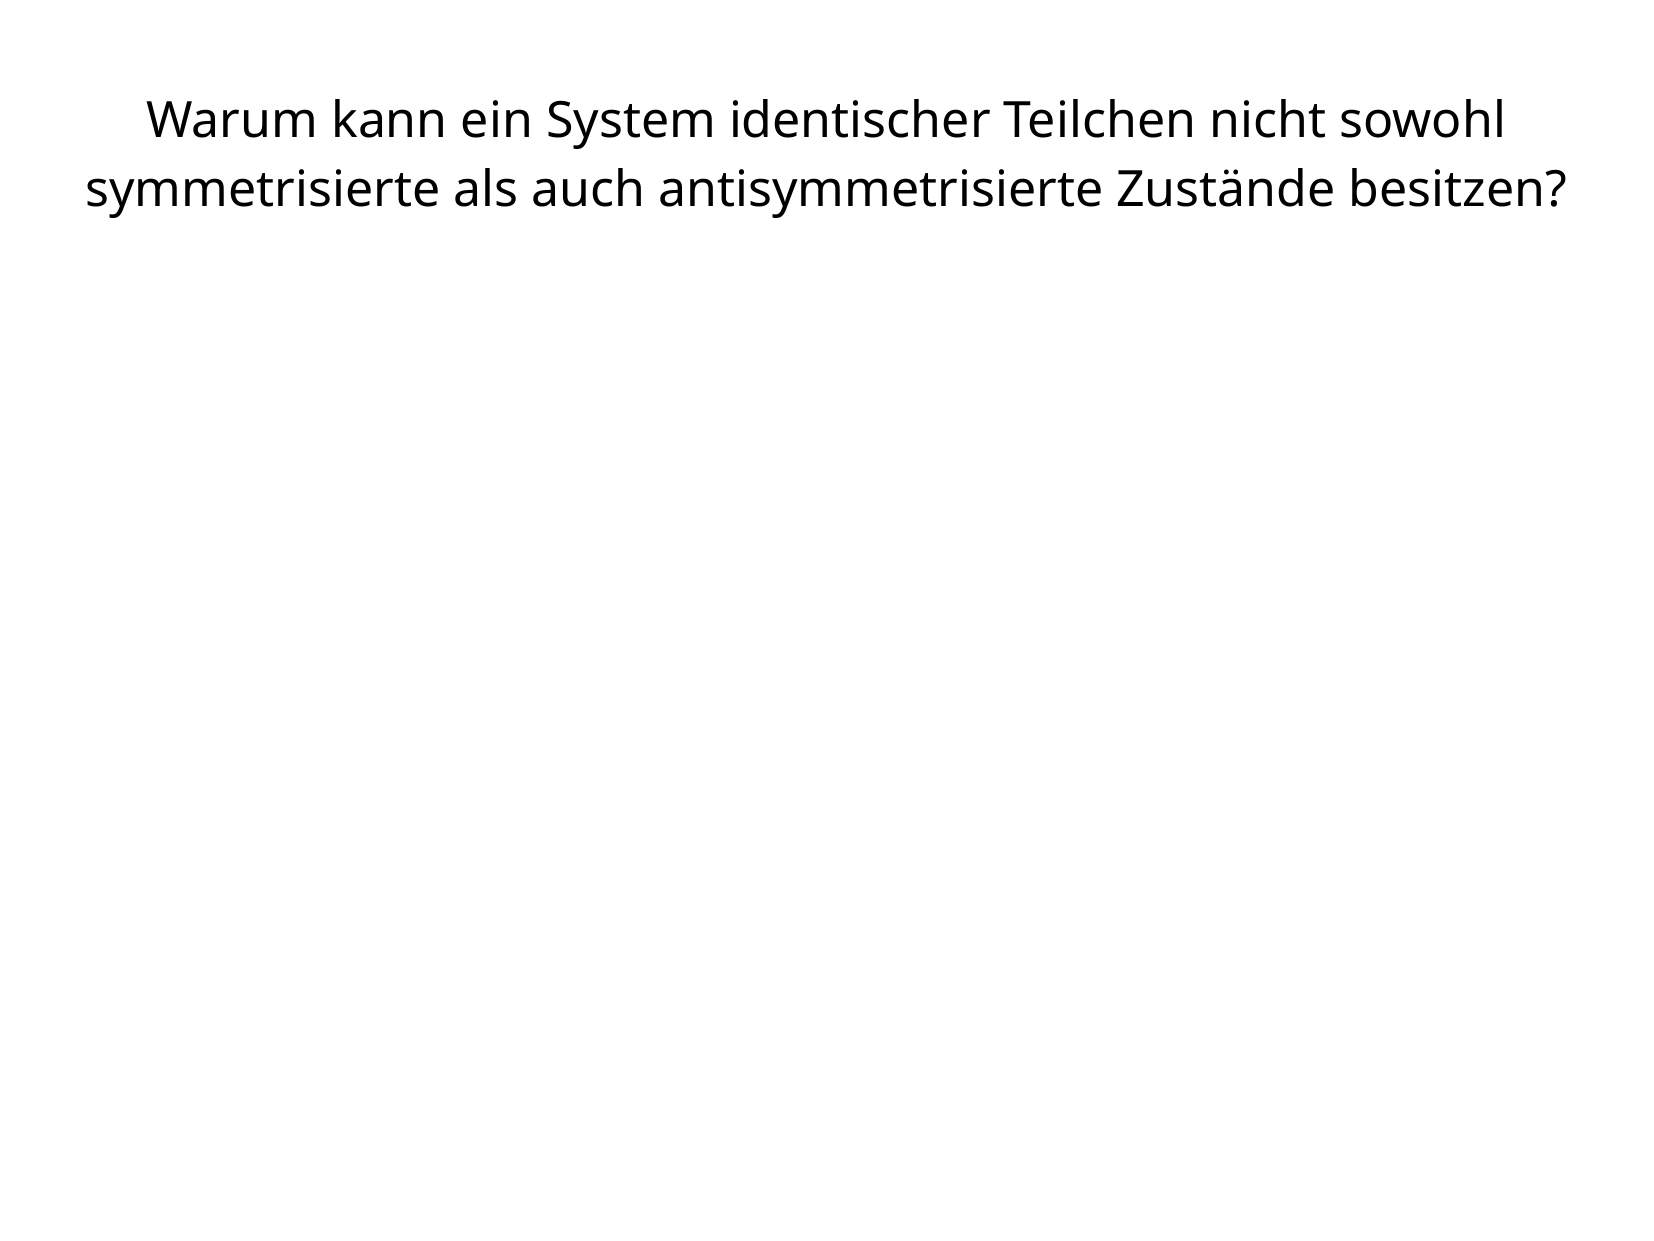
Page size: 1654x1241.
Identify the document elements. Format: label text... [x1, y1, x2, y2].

title Warum kann ein System identischer Teilchen nicht sowohl symmetrisierte als auch antisymmetrisierte Zustände besitzen? [82, 49, 1571, 257]
